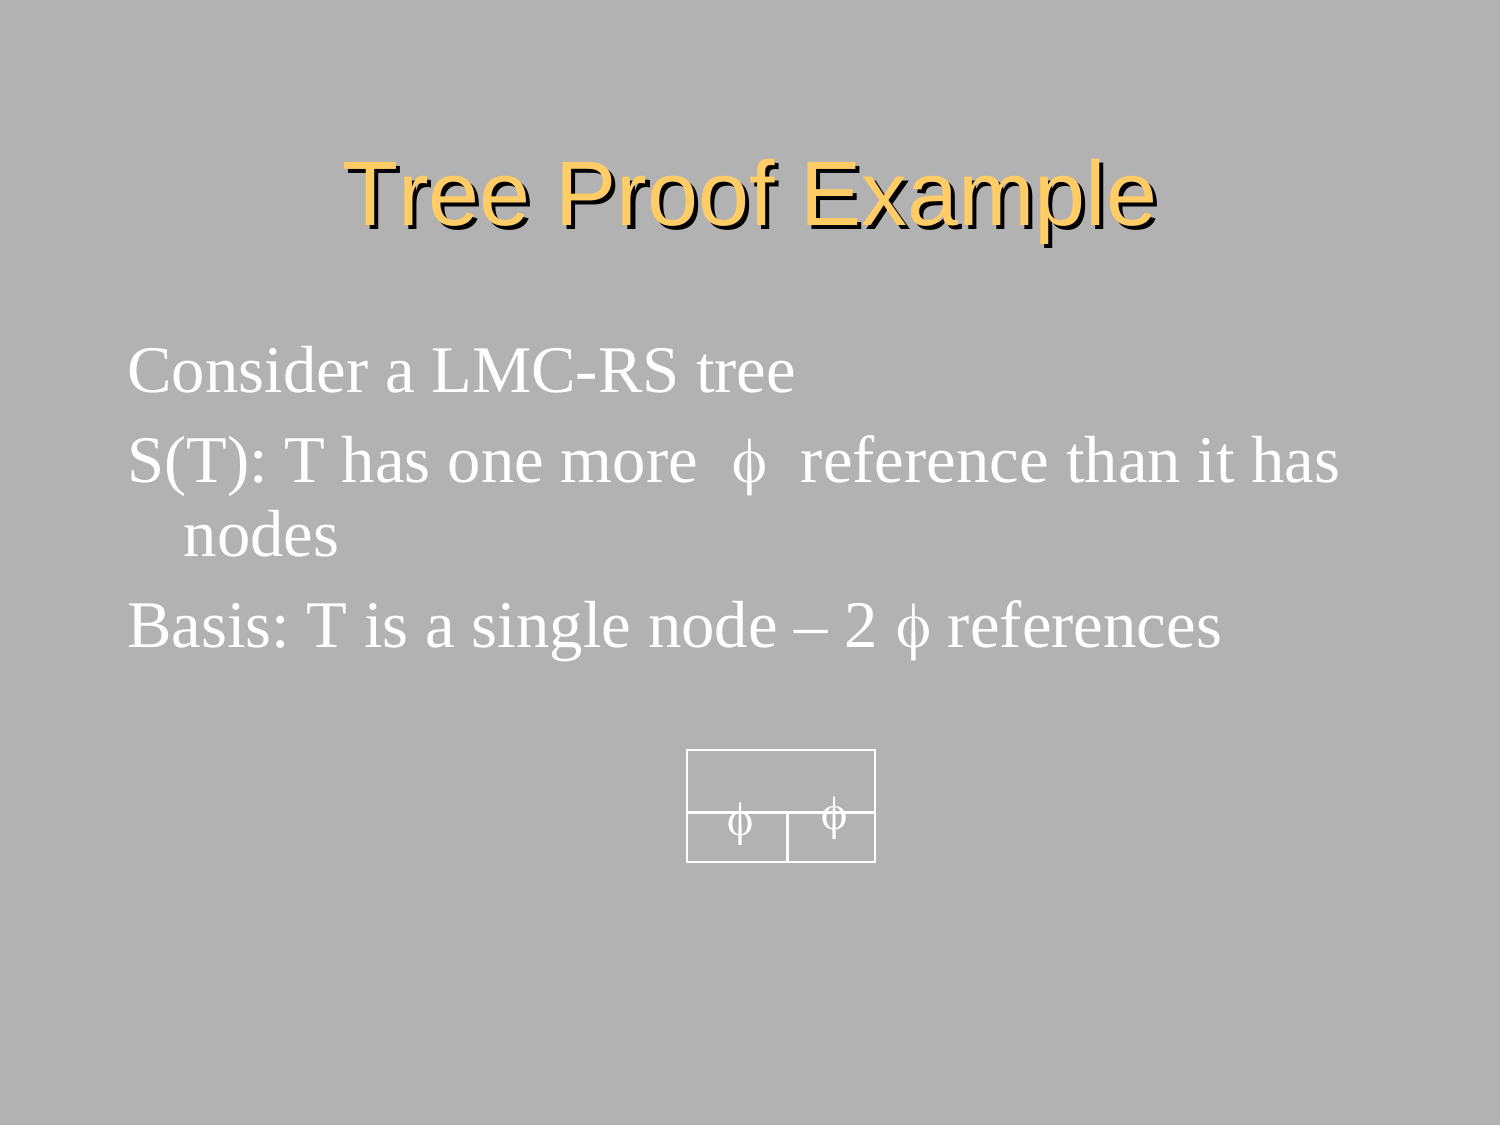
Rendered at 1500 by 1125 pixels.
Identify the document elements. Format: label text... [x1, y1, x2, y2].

text_box  [806, 787, 863, 849]
text_box  [712, 793, 769, 855]
title Tree Proof Example [112, 99, 1388, 288]
list Consider a LMC-RS tree S(T): T has one more  reference than it has nodes Basis: T is a single node – 2  references [112, 324, 1388, 1001]
